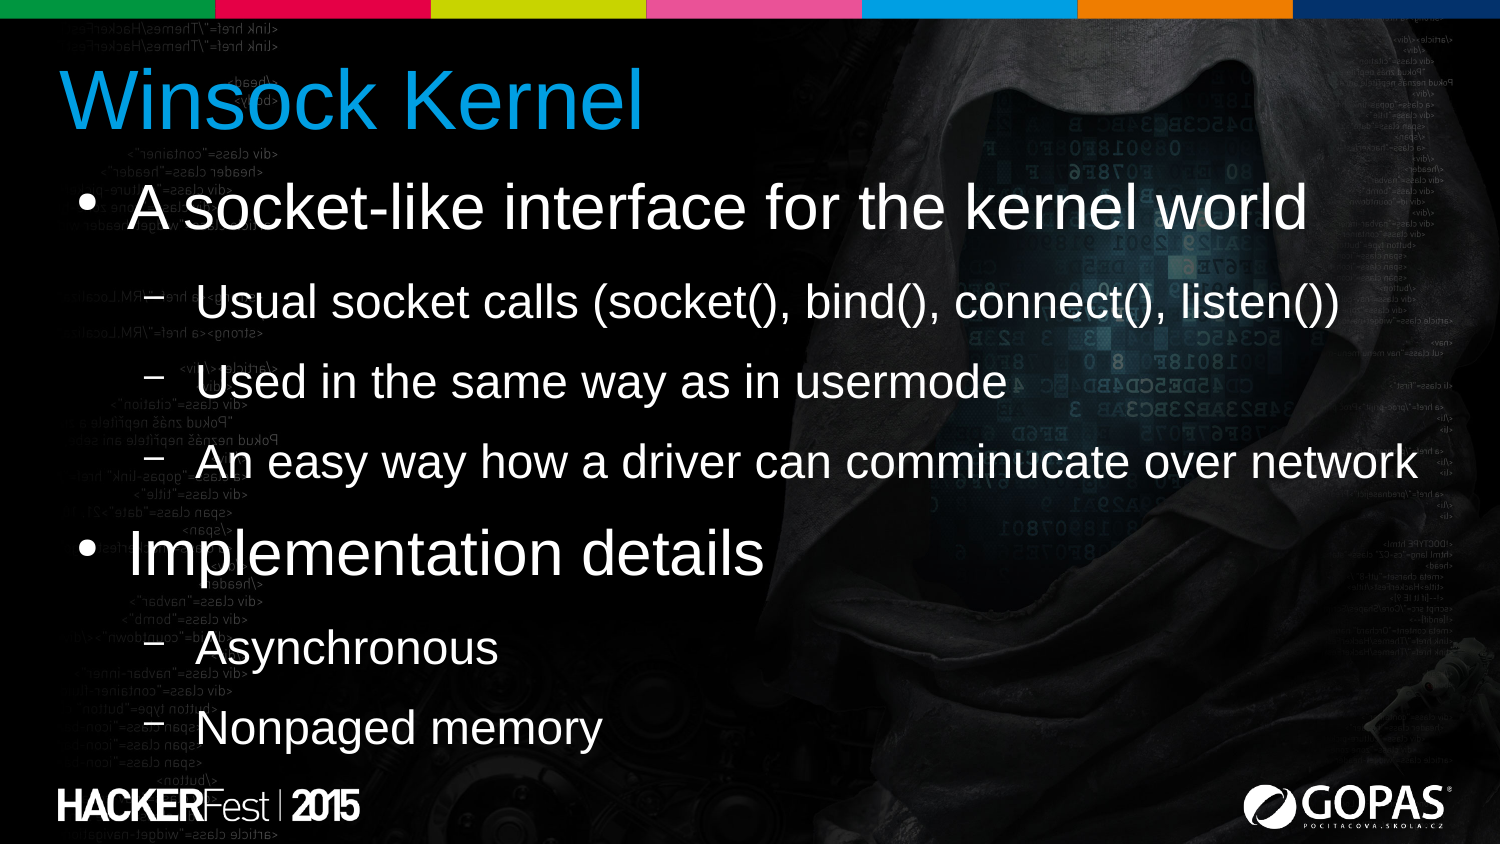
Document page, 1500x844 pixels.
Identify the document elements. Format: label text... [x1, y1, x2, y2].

list A socket-like interface for the kernel world Usual socket calls (socket(), bind(), connect(), listen()) Used in the same way as in usermode An easy way how a driver can comminucate over network Implementation details Asynchronous Nonpaged memory [59, 165, 1445, 763]
title Winsock Kernel [59, 44, 1445, 147]
picture [0, 19, 1500, 844]
